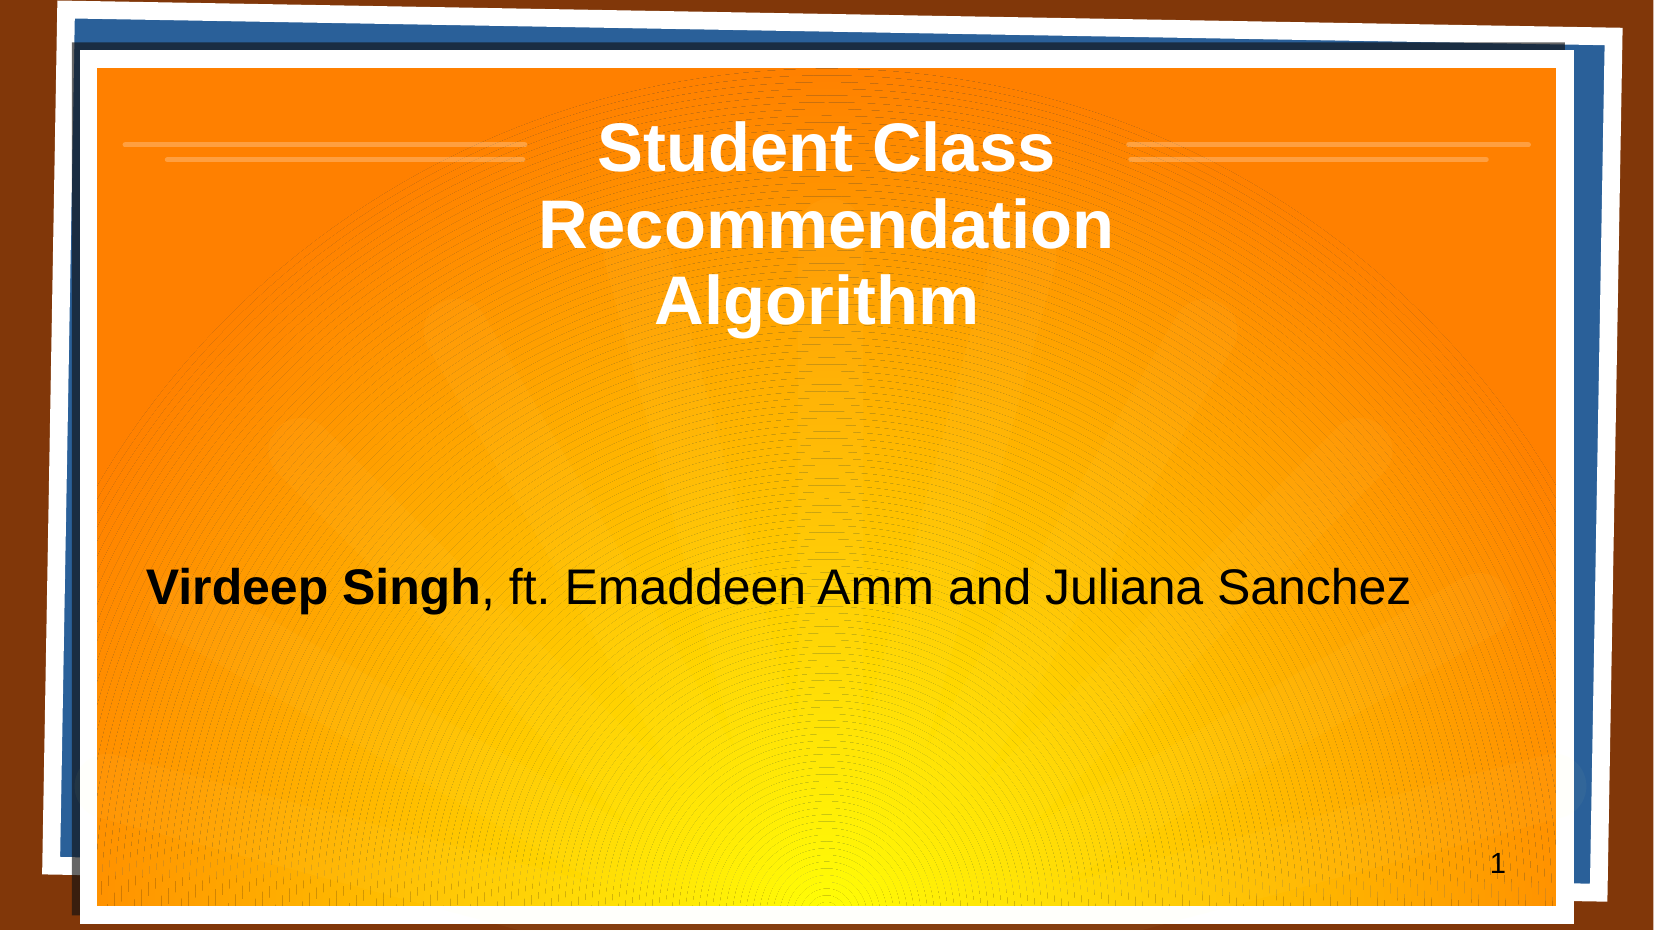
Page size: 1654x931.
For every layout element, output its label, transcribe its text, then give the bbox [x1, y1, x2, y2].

list Virdeep Singh, ft. Emaddeen Amm and Juliana Sanchez [75, 558, 1651, 931]
title Student Class Recommendation Algorithm [531, 0, 1123, 340]
